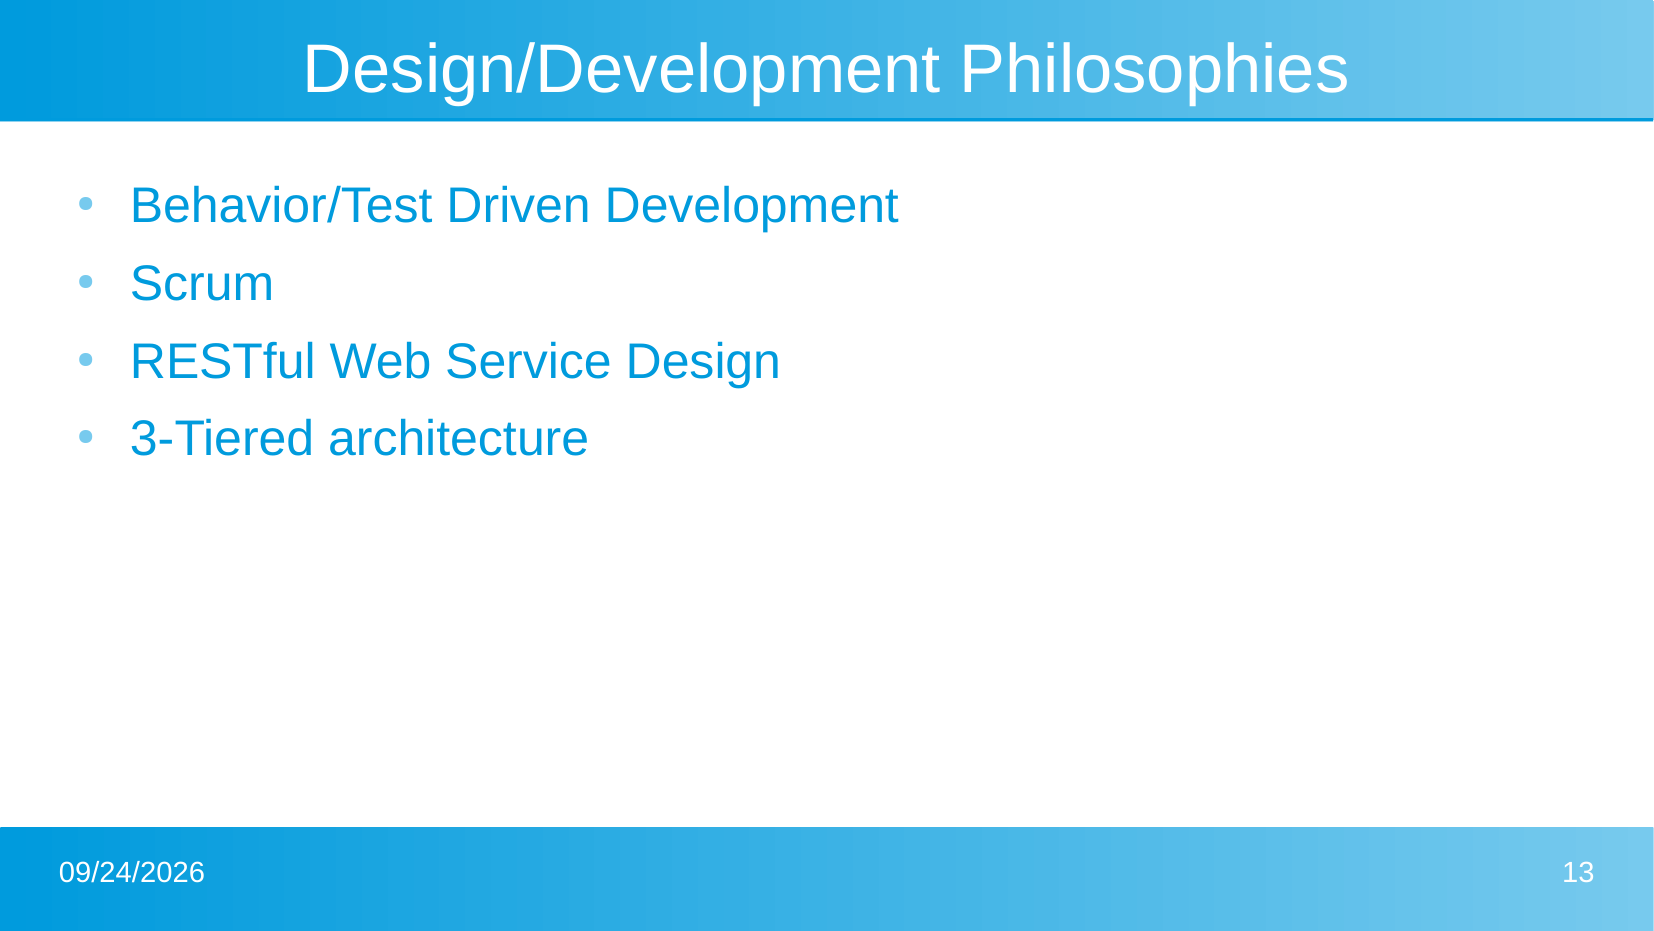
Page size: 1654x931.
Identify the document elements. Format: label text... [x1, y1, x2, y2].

title Design/Development Philosophies [59, 29, 1595, 108]
list Behavior/Test Driven Development Scrum RESTful Web Service Design 3-Tiered architecture [59, 177, 1595, 768]
